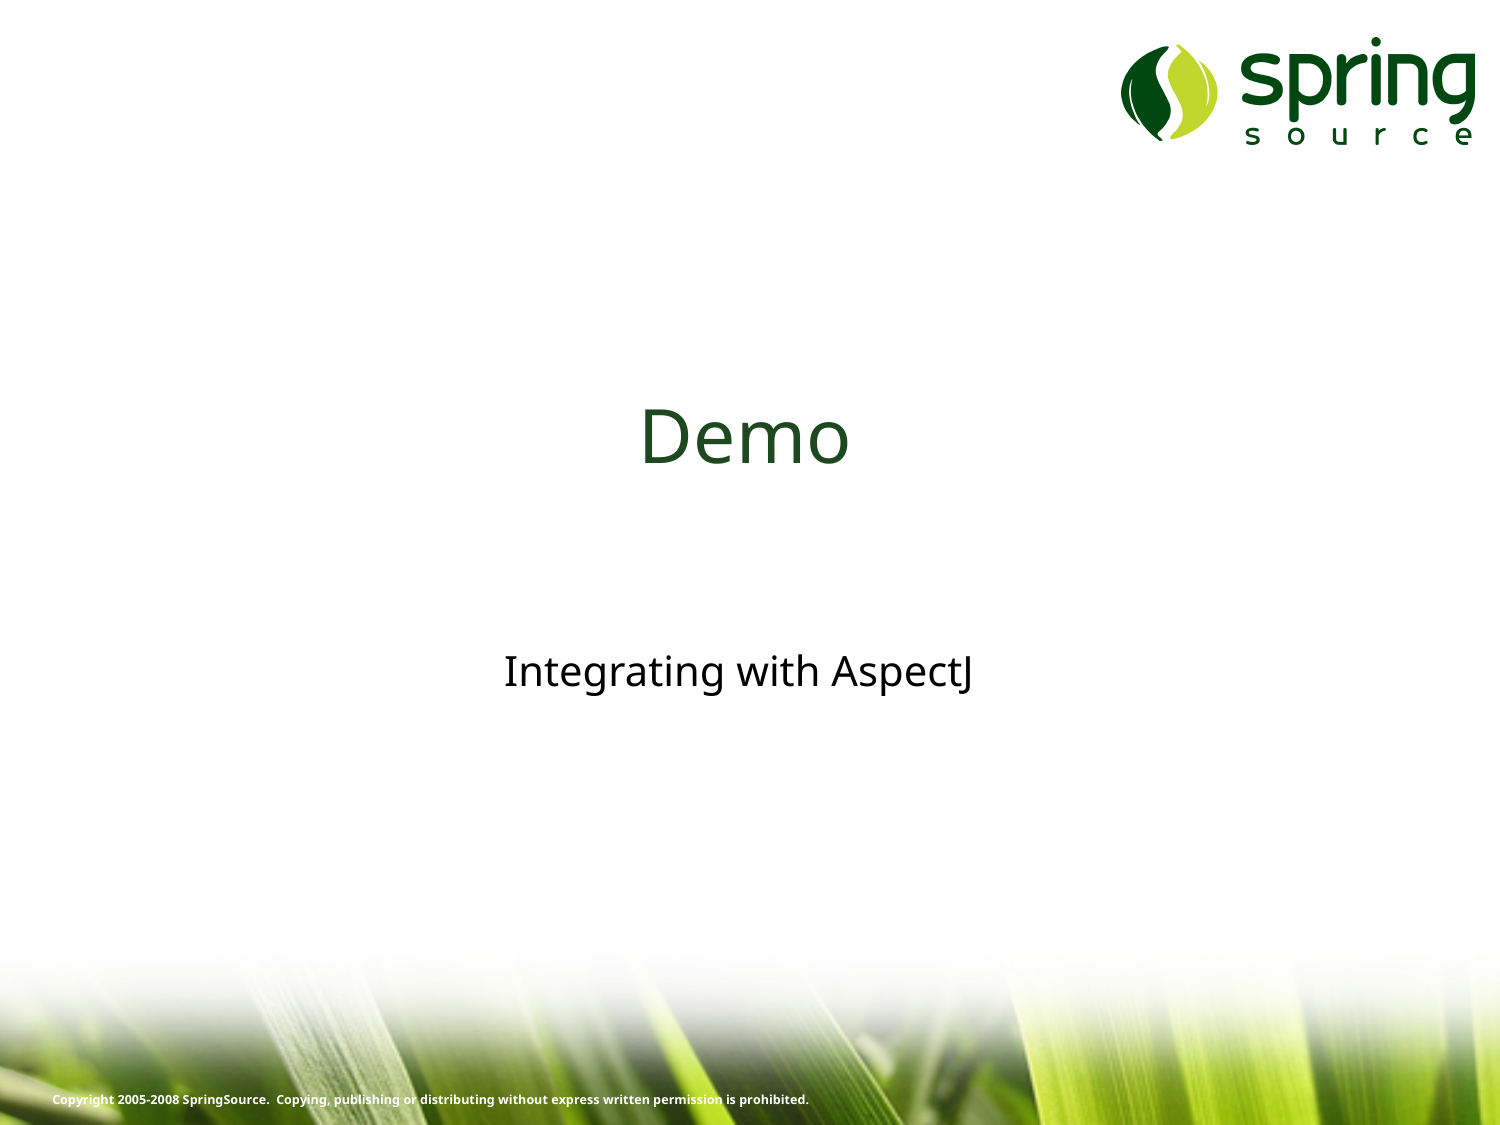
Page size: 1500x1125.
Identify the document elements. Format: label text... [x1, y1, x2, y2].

subtitle Integrating with AspectJ [214, 499, 1265, 788]
picture [1121, 37, 1475, 145]
title Demo [107, 340, 1383, 529]
picture [0, 944, 1500, 1125]
